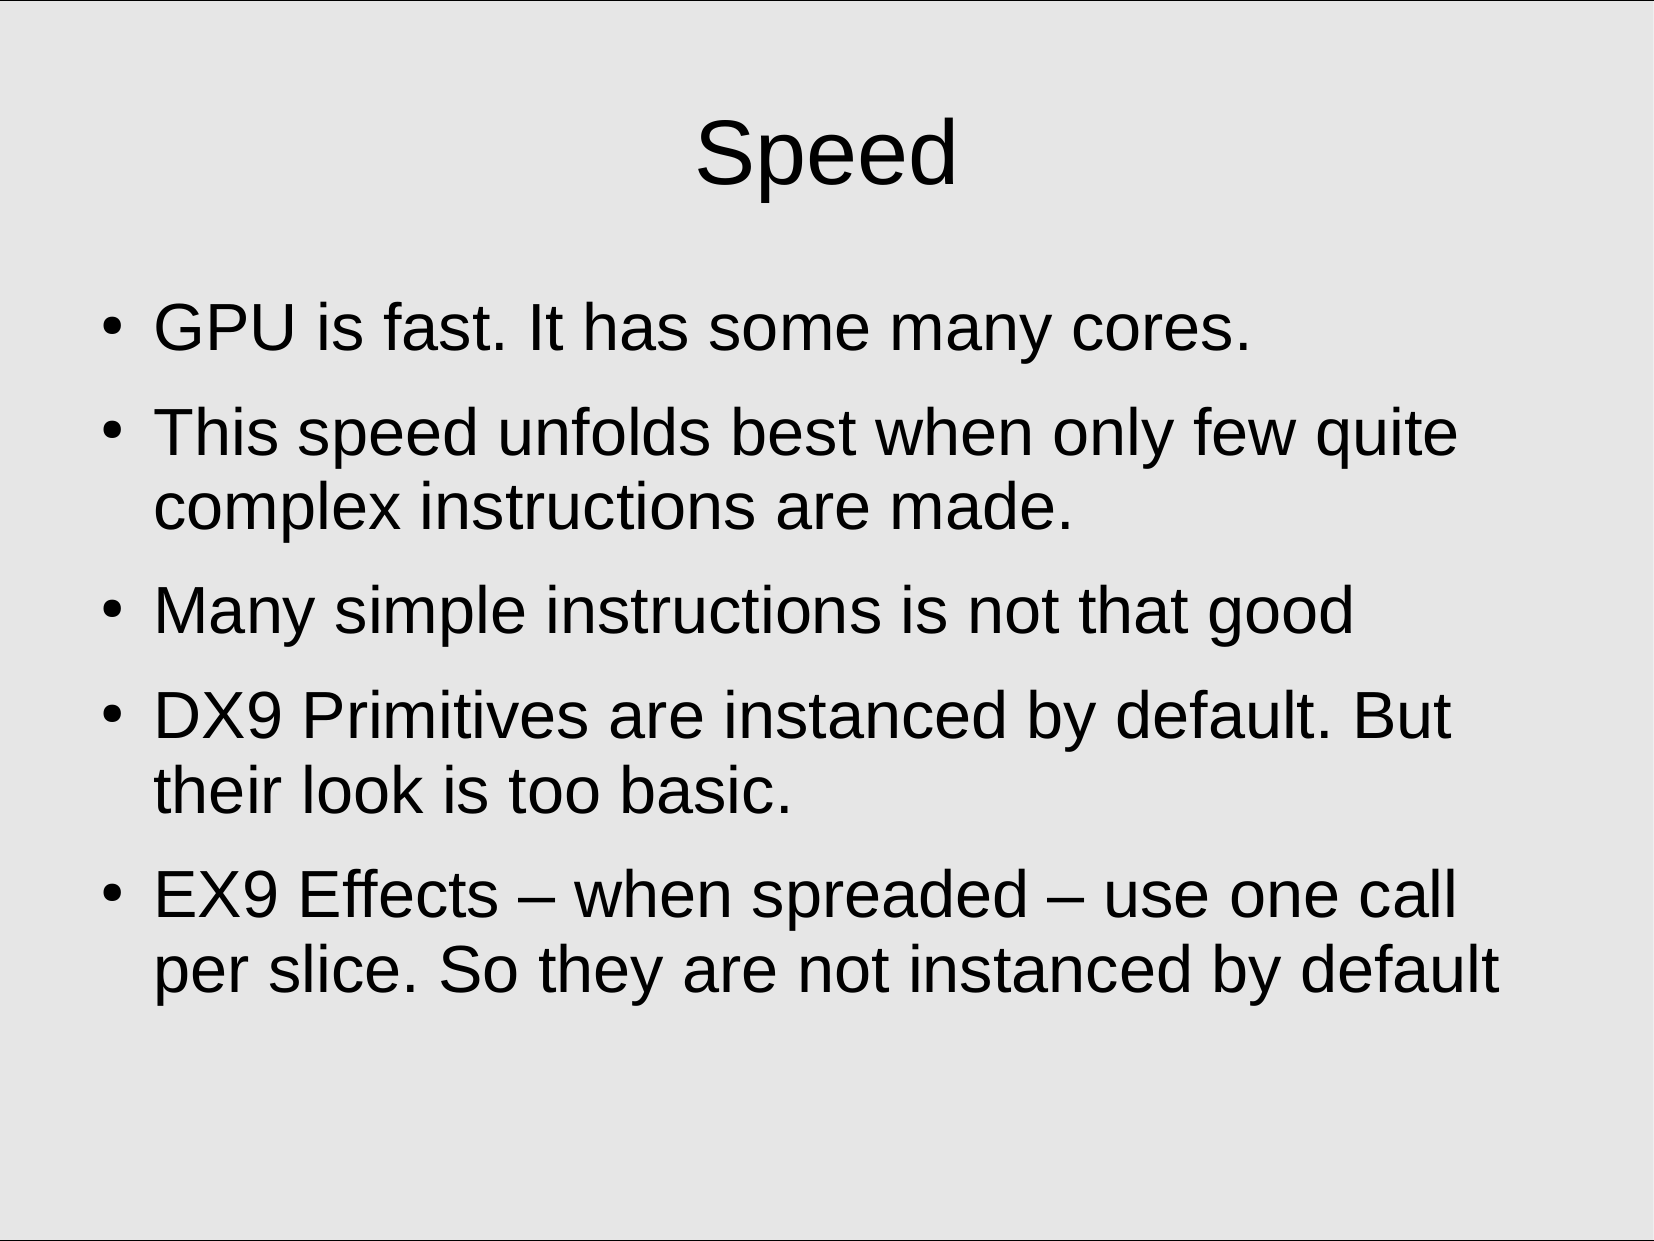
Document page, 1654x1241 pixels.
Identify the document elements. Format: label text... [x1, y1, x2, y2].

title Speed [82, 49, 1571, 257]
list GPU is fast. It has some many cores. This speed unfolds best when only few quite complex instructions are made. Many simple instructions is not that good DX9 Primitives are instanced by default. But their look is too basic. EX9 Effects – when spreaded – use one call per slice. So they are not instanced by default [82, 290, 1571, 1010]
